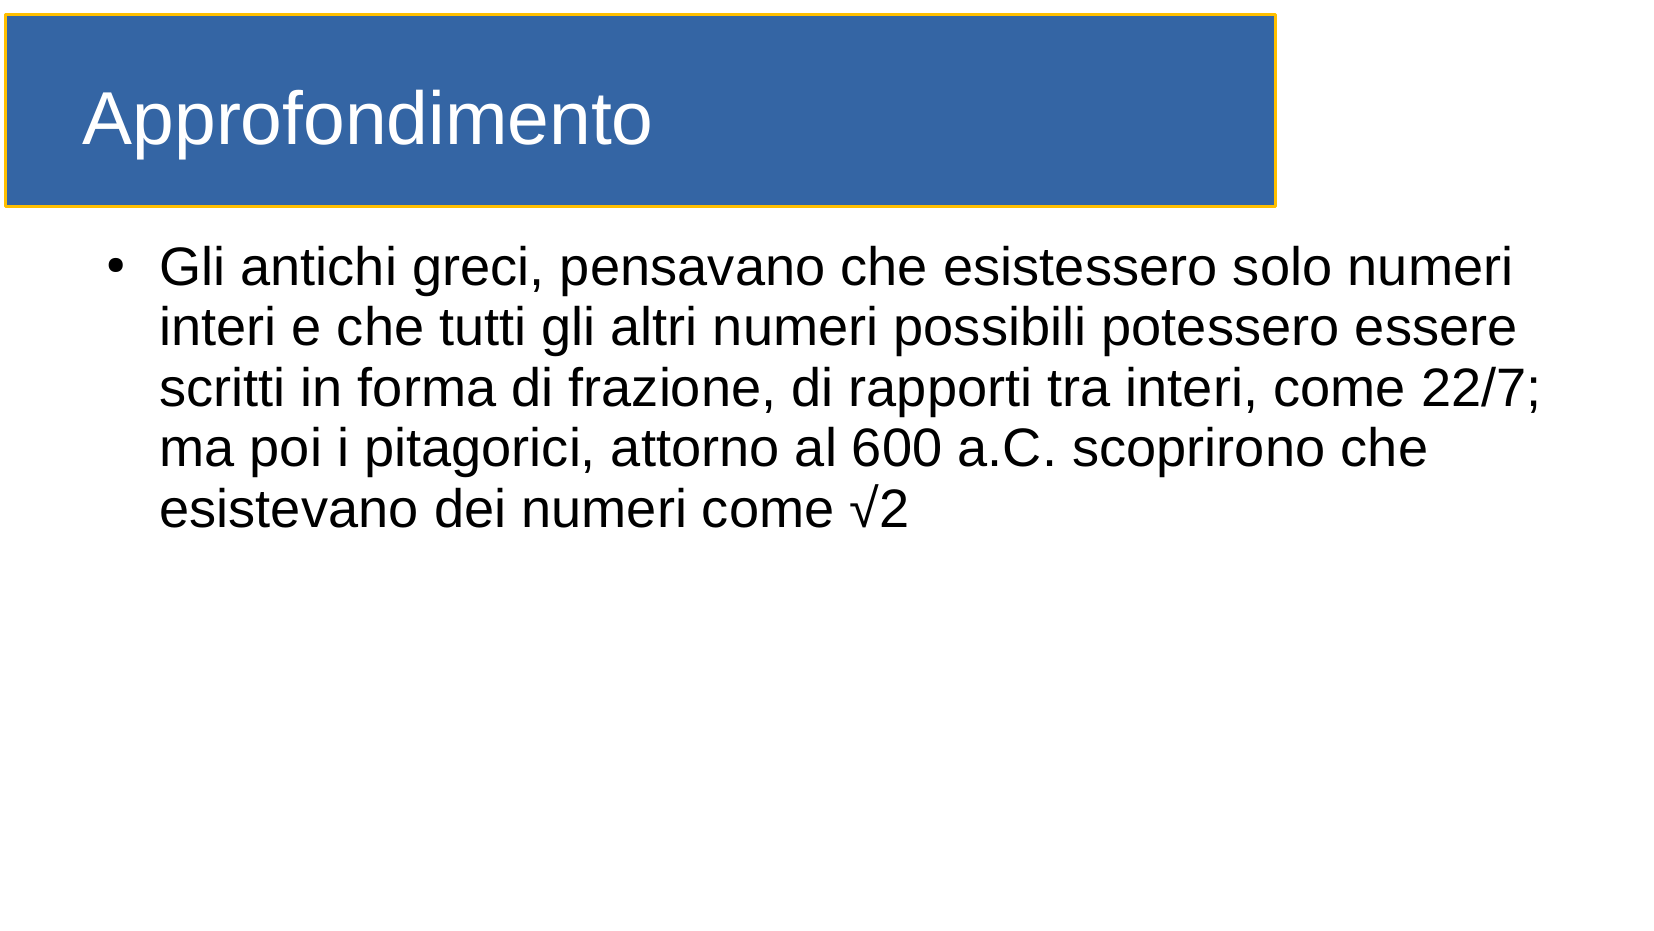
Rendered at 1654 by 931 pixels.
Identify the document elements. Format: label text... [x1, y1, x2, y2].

title Approfondimento [82, 44, 1235, 192]
list Gli antichi greci, pensavano che esistessero solo numeri interi e che tutti gli altri numeri possibili potessero essere scritti in forma di frazione, di rapporti tra interi, come 22/7; ma poi i pitagorici, attorno al 600 a.C. scoprirono che esistevano dei numeri come √2 [88, 236, 1565, 798]
